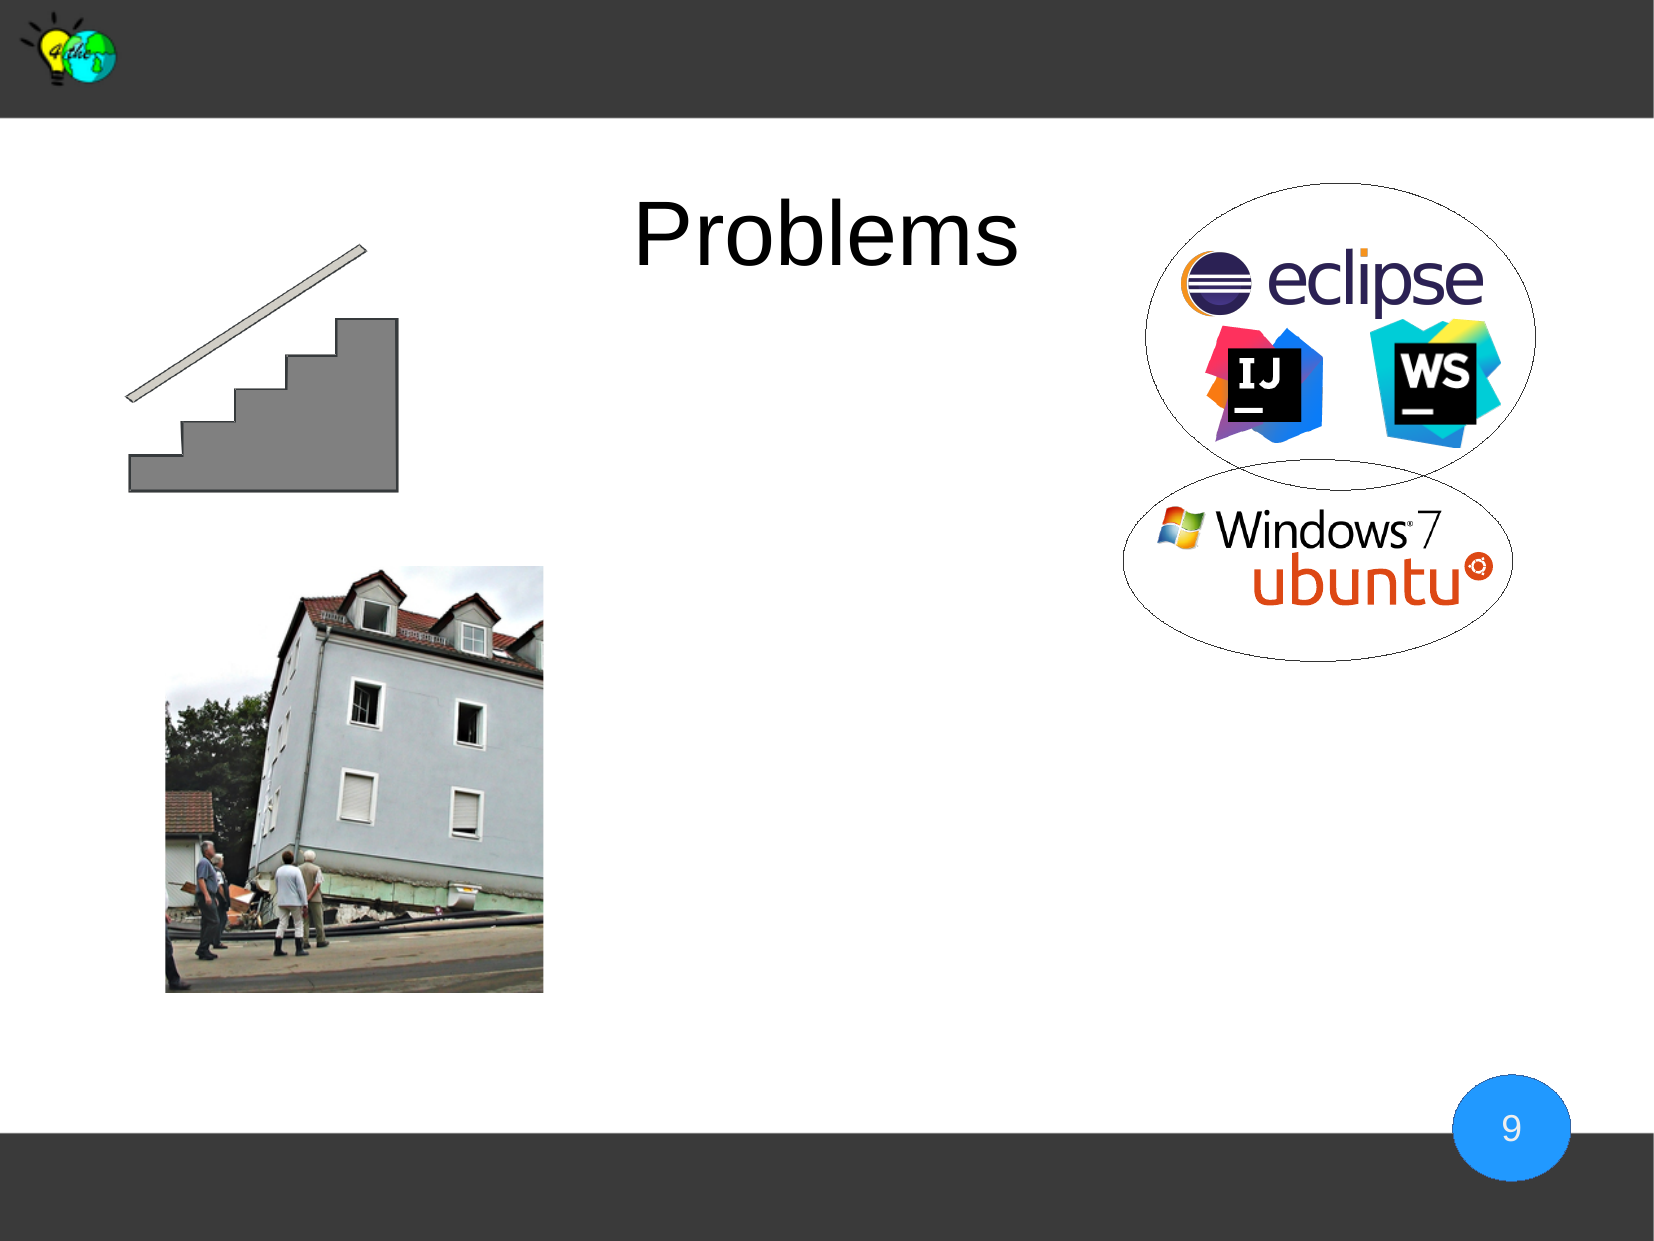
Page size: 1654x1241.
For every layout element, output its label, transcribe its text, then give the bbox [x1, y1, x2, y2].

text_box [82, 343, 1571, 1099]
picture [0, 0, 1654, 1241]
title Problems [82, 129, 1571, 337]
